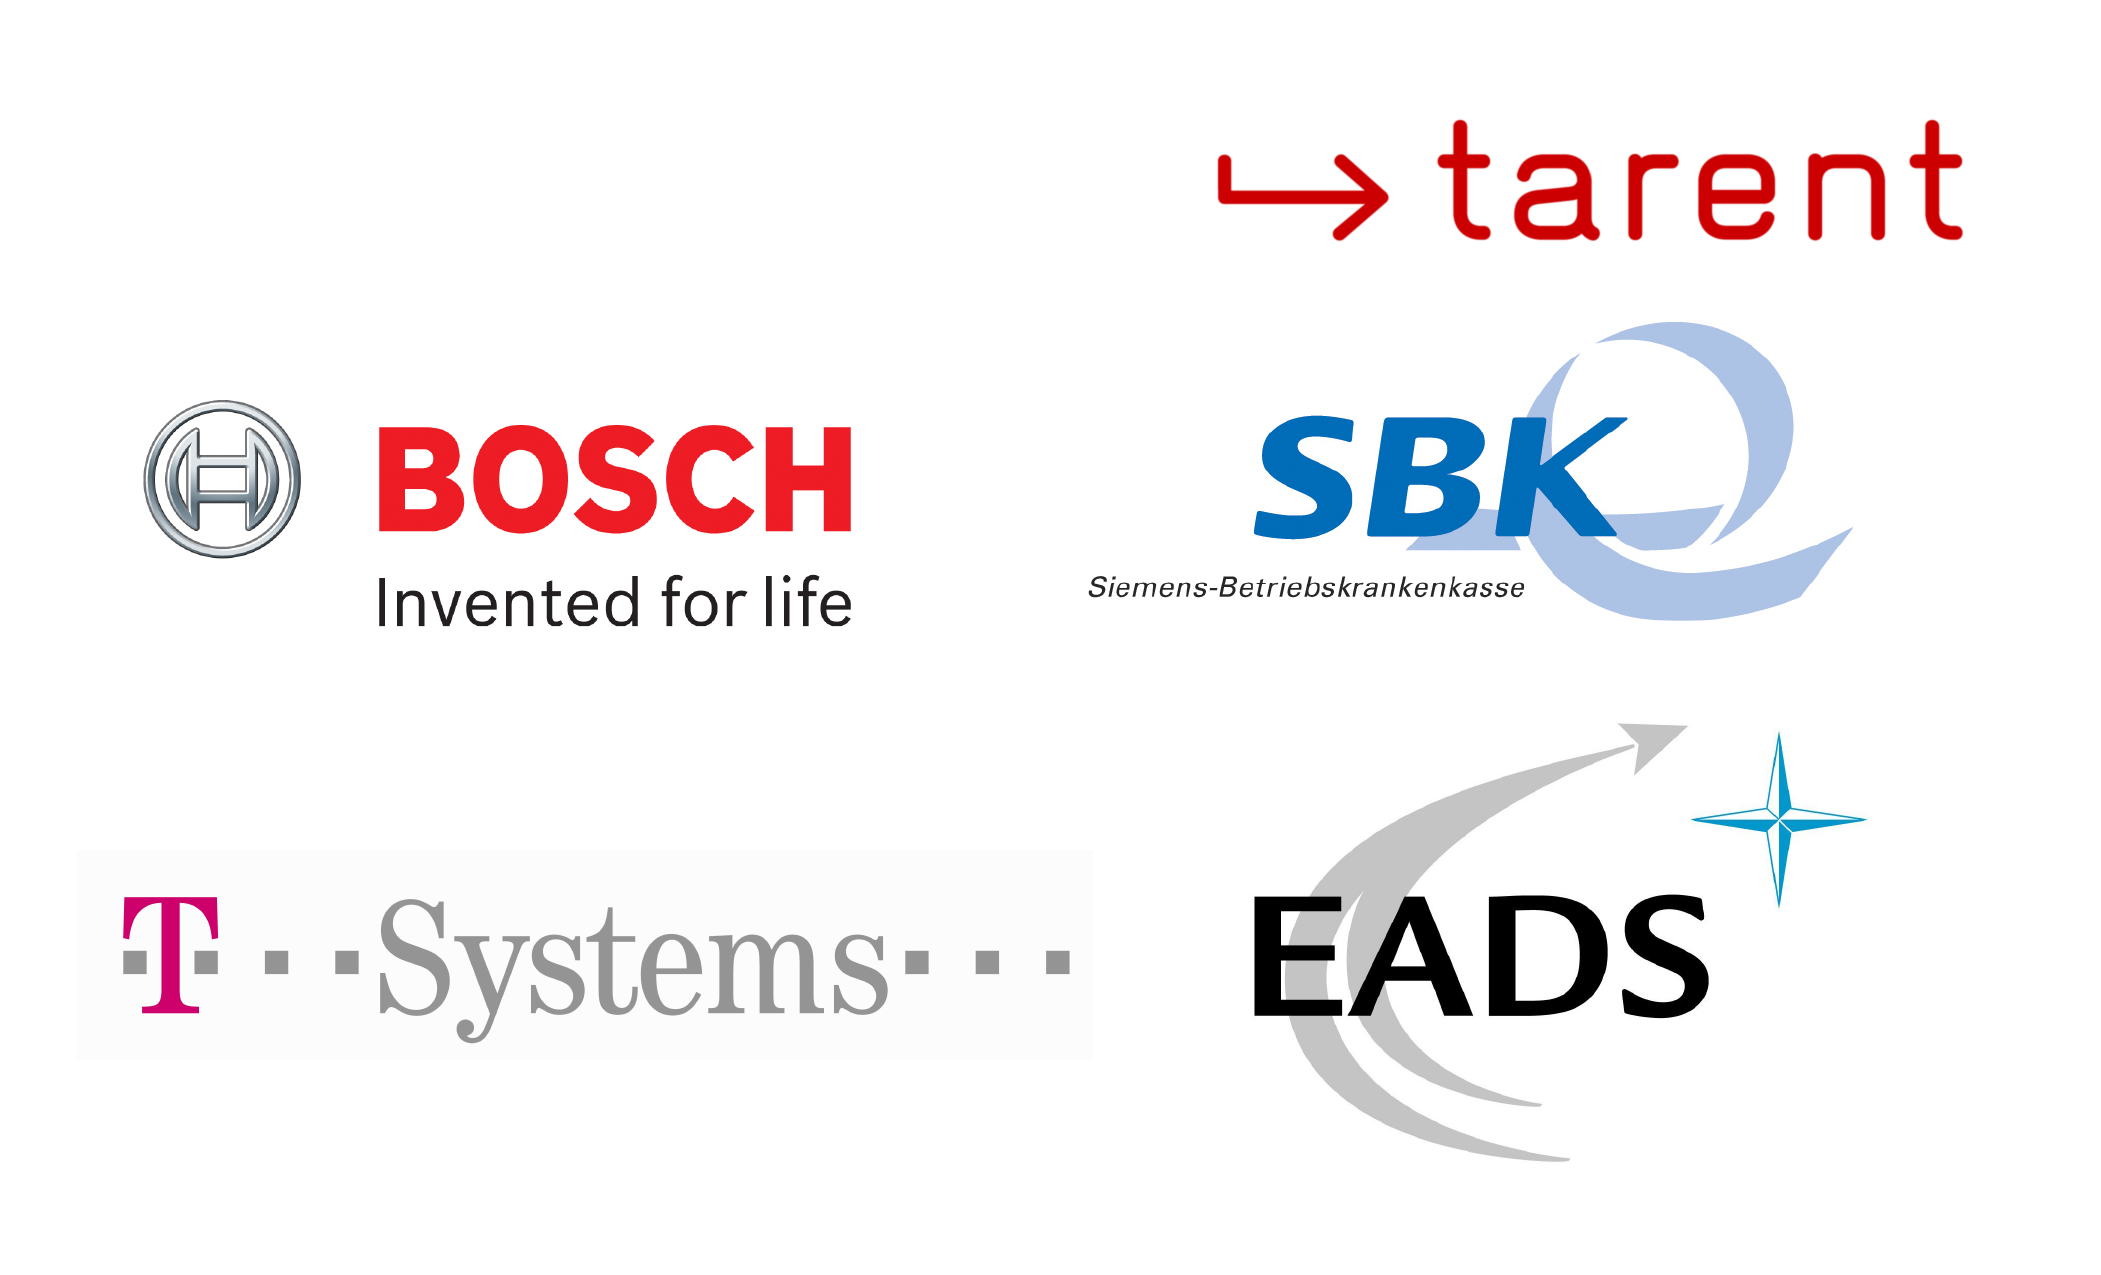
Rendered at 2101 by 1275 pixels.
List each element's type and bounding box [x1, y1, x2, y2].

picture [1216, 118, 1964, 242]
picture [76, 850, 1093, 1060]
picture [1086, 320, 1853, 621]
picture [96, 371, 898, 655]
text_box [165, 334, 1865, 1106]
picture [1251, 720, 1873, 1166]
